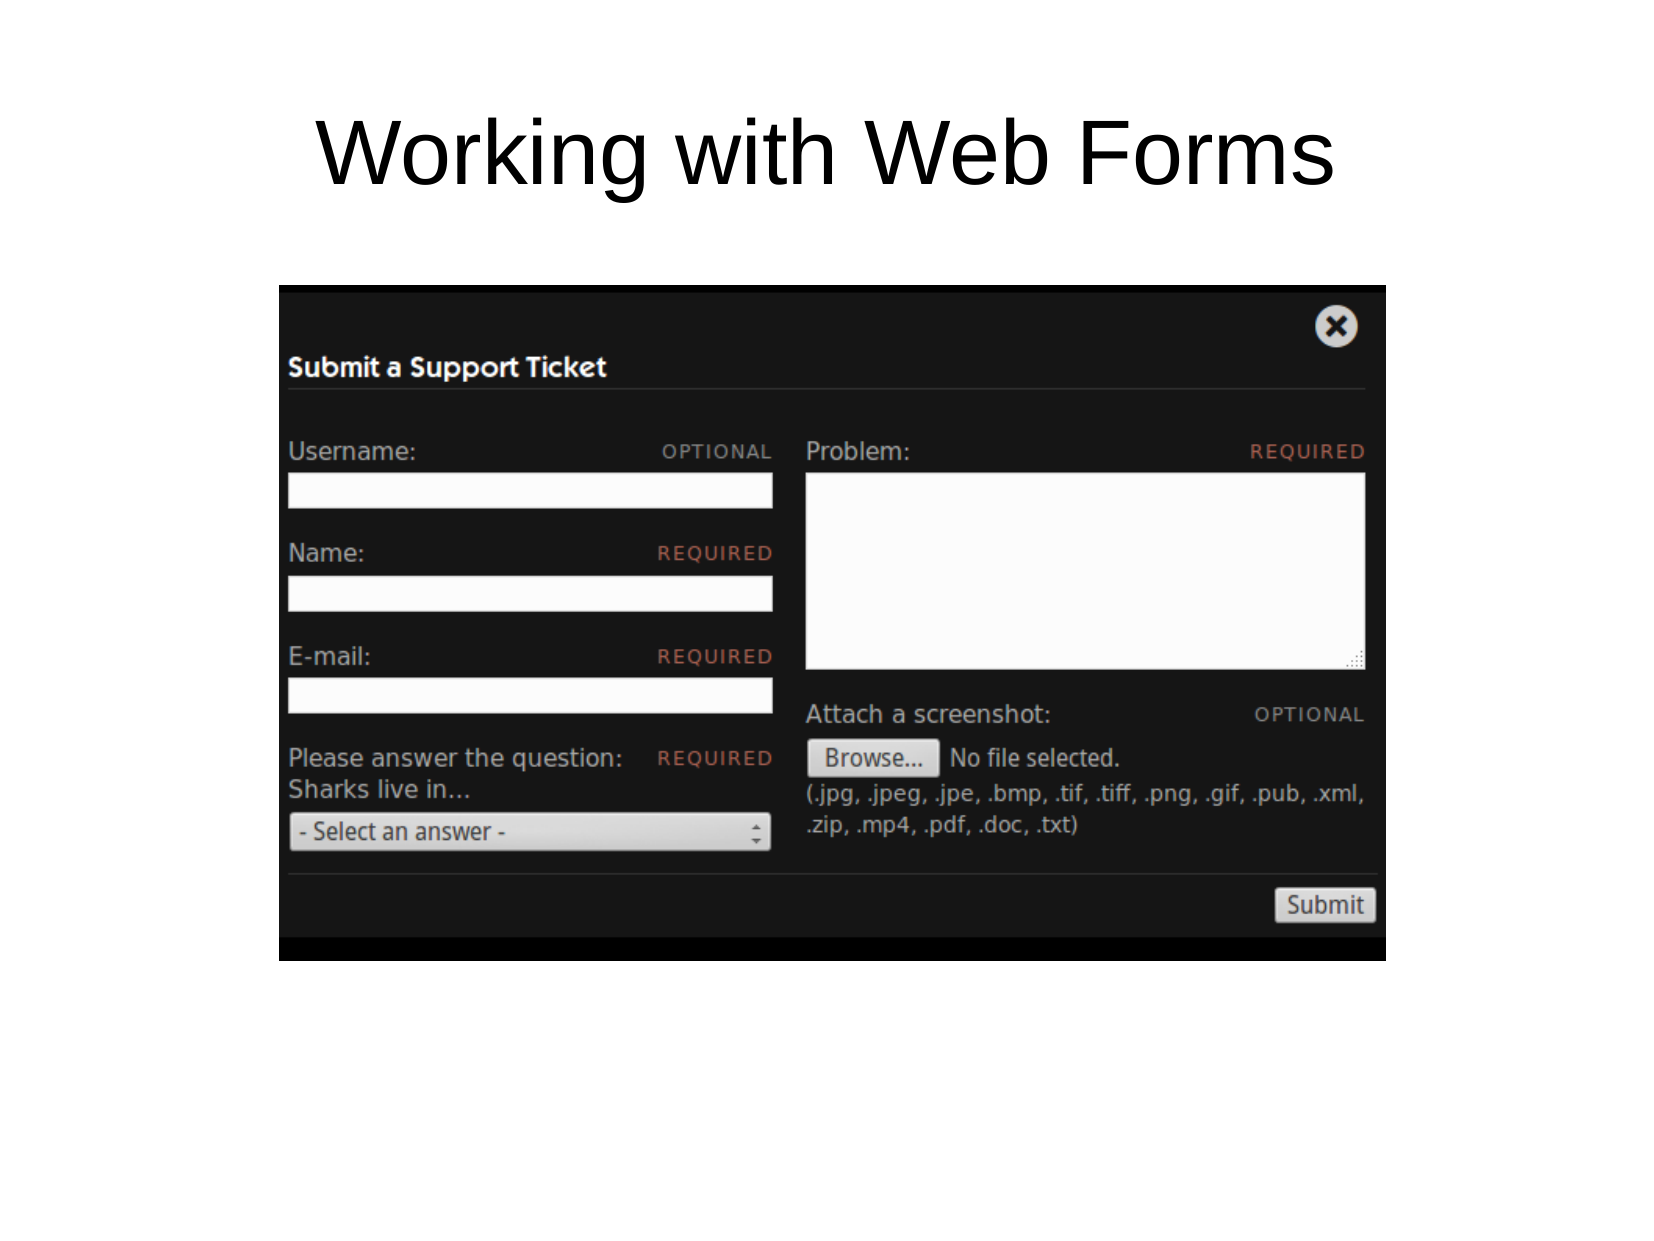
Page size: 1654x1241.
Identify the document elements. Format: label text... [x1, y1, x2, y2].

title Working with Web Forms [82, 49, 1571, 257]
picture [279, 285, 1386, 961]
